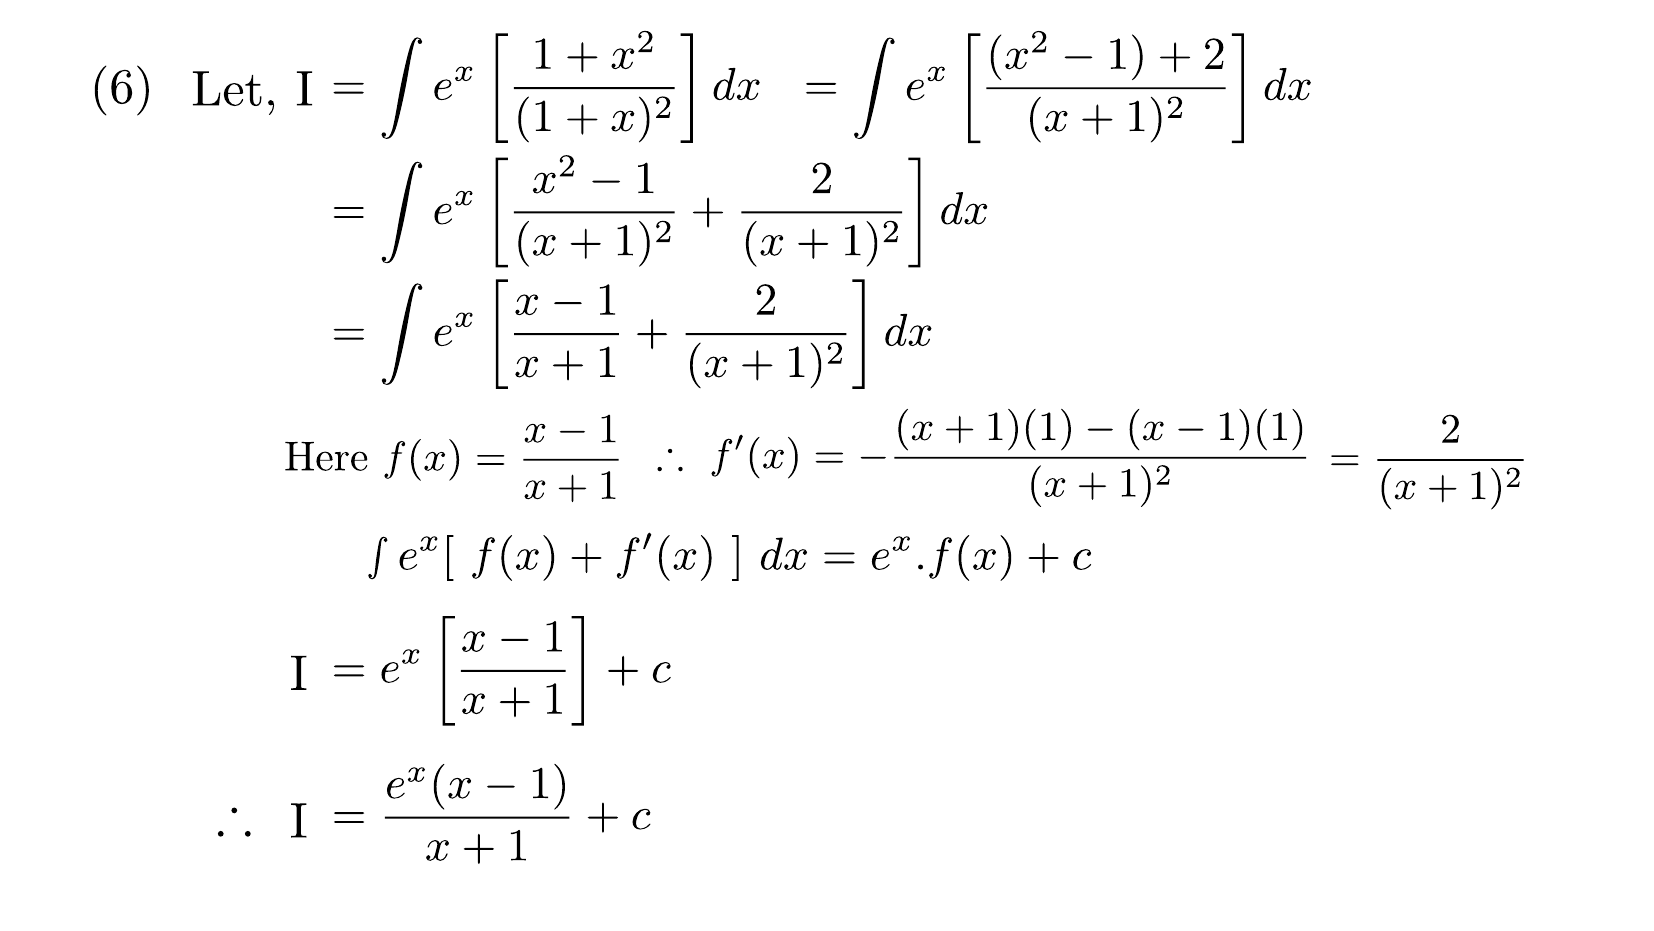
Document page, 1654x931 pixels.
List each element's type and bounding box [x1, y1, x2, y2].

text_box [333, 279, 932, 389]
text_box [333, 616, 671, 726]
text_box [296, 71, 313, 106]
text_box [333, 30, 760, 143]
text_box [1330, 414, 1524, 510]
text_box [192, 71, 275, 115]
text_box [657, 408, 1307, 507]
text_box [92, 65, 149, 116]
text_box [291, 803, 307, 838]
text_box [333, 155, 988, 268]
title [47, 36, 1607, 898]
text_box [333, 763, 651, 865]
text_box [805, 30, 1311, 144]
text_box [217, 807, 251, 837]
text_box [291, 655, 307, 690]
text_box [368, 532, 1092, 581]
text_box [285, 414, 619, 503]
